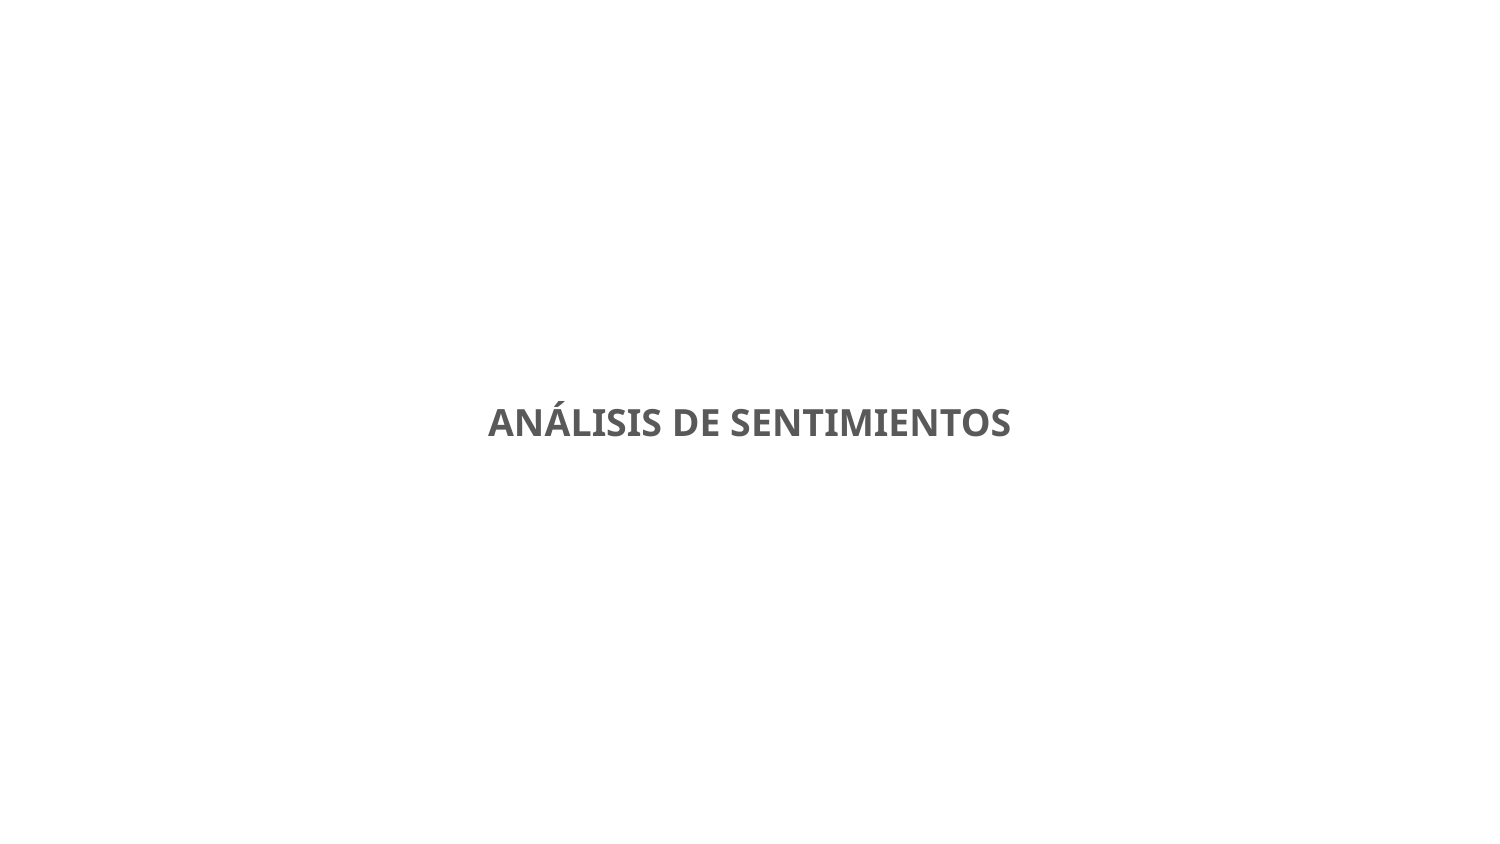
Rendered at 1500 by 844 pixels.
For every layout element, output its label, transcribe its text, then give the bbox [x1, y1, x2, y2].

title ANÁLISIS DE SENTIMIENTOS [460, 374, 1040, 470]
